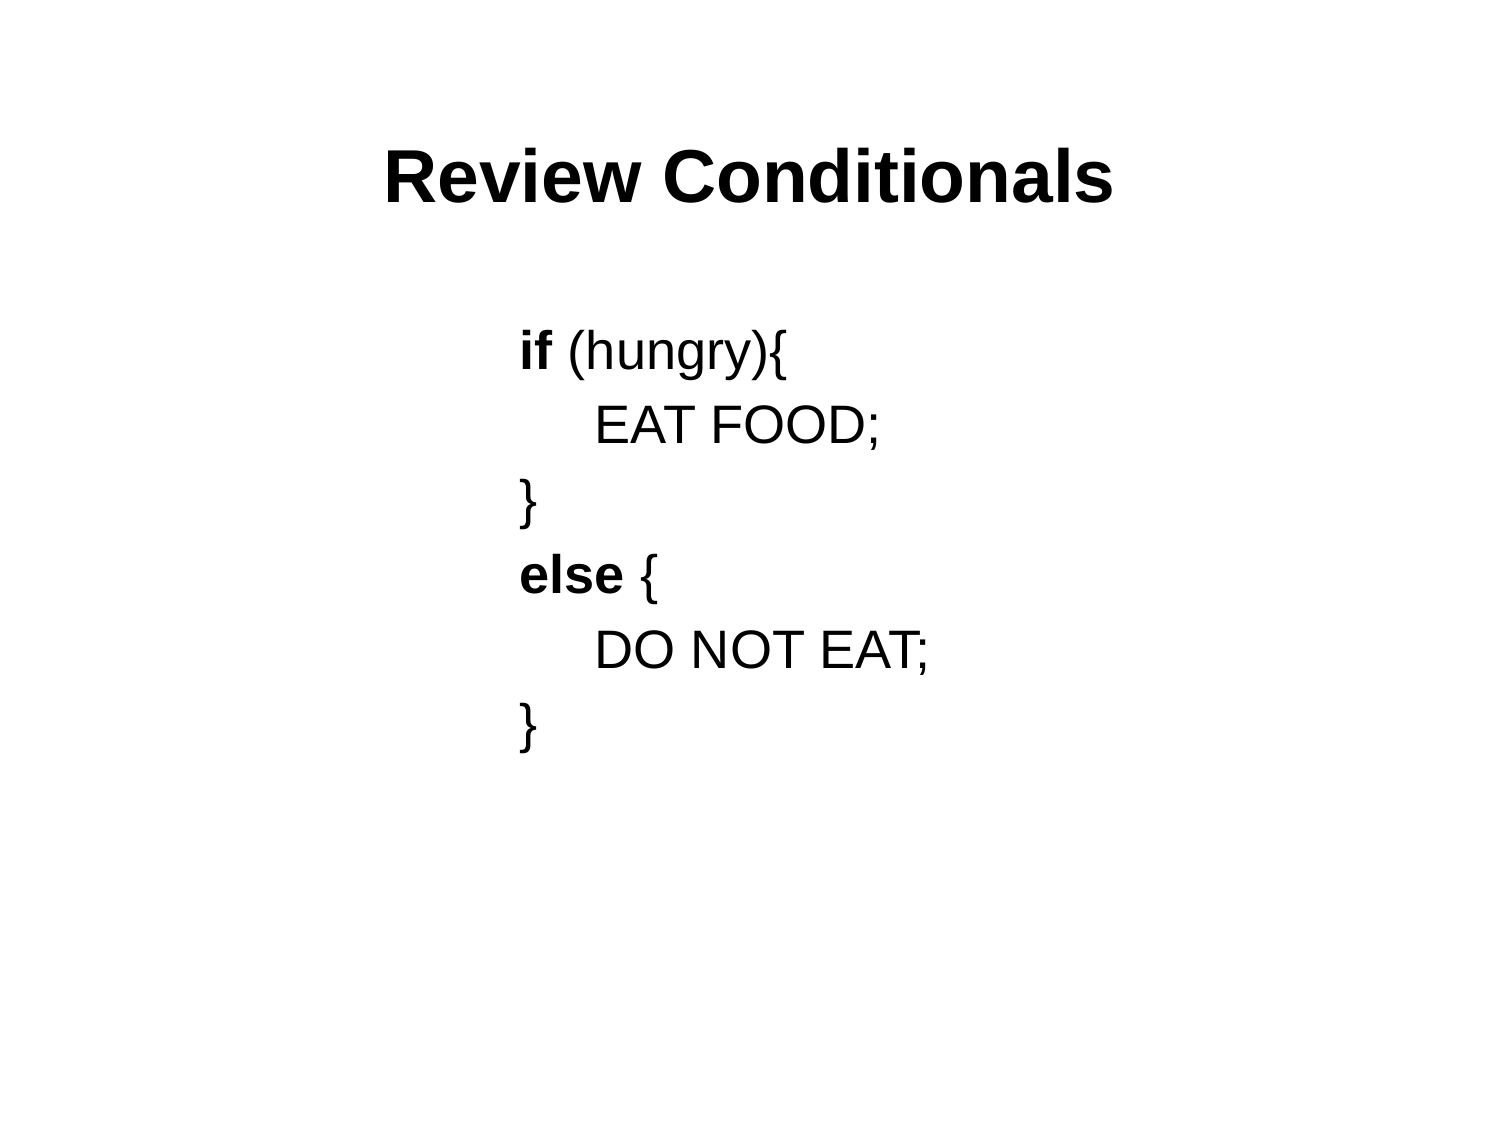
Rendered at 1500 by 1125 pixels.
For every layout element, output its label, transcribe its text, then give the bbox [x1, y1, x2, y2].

text_box Review Conditionals [74, 45, 1425, 233]
text_box if (hungry){ EAT FOOD; } else { DO NOT EAT; } [504, 290, 1500, 1106]
